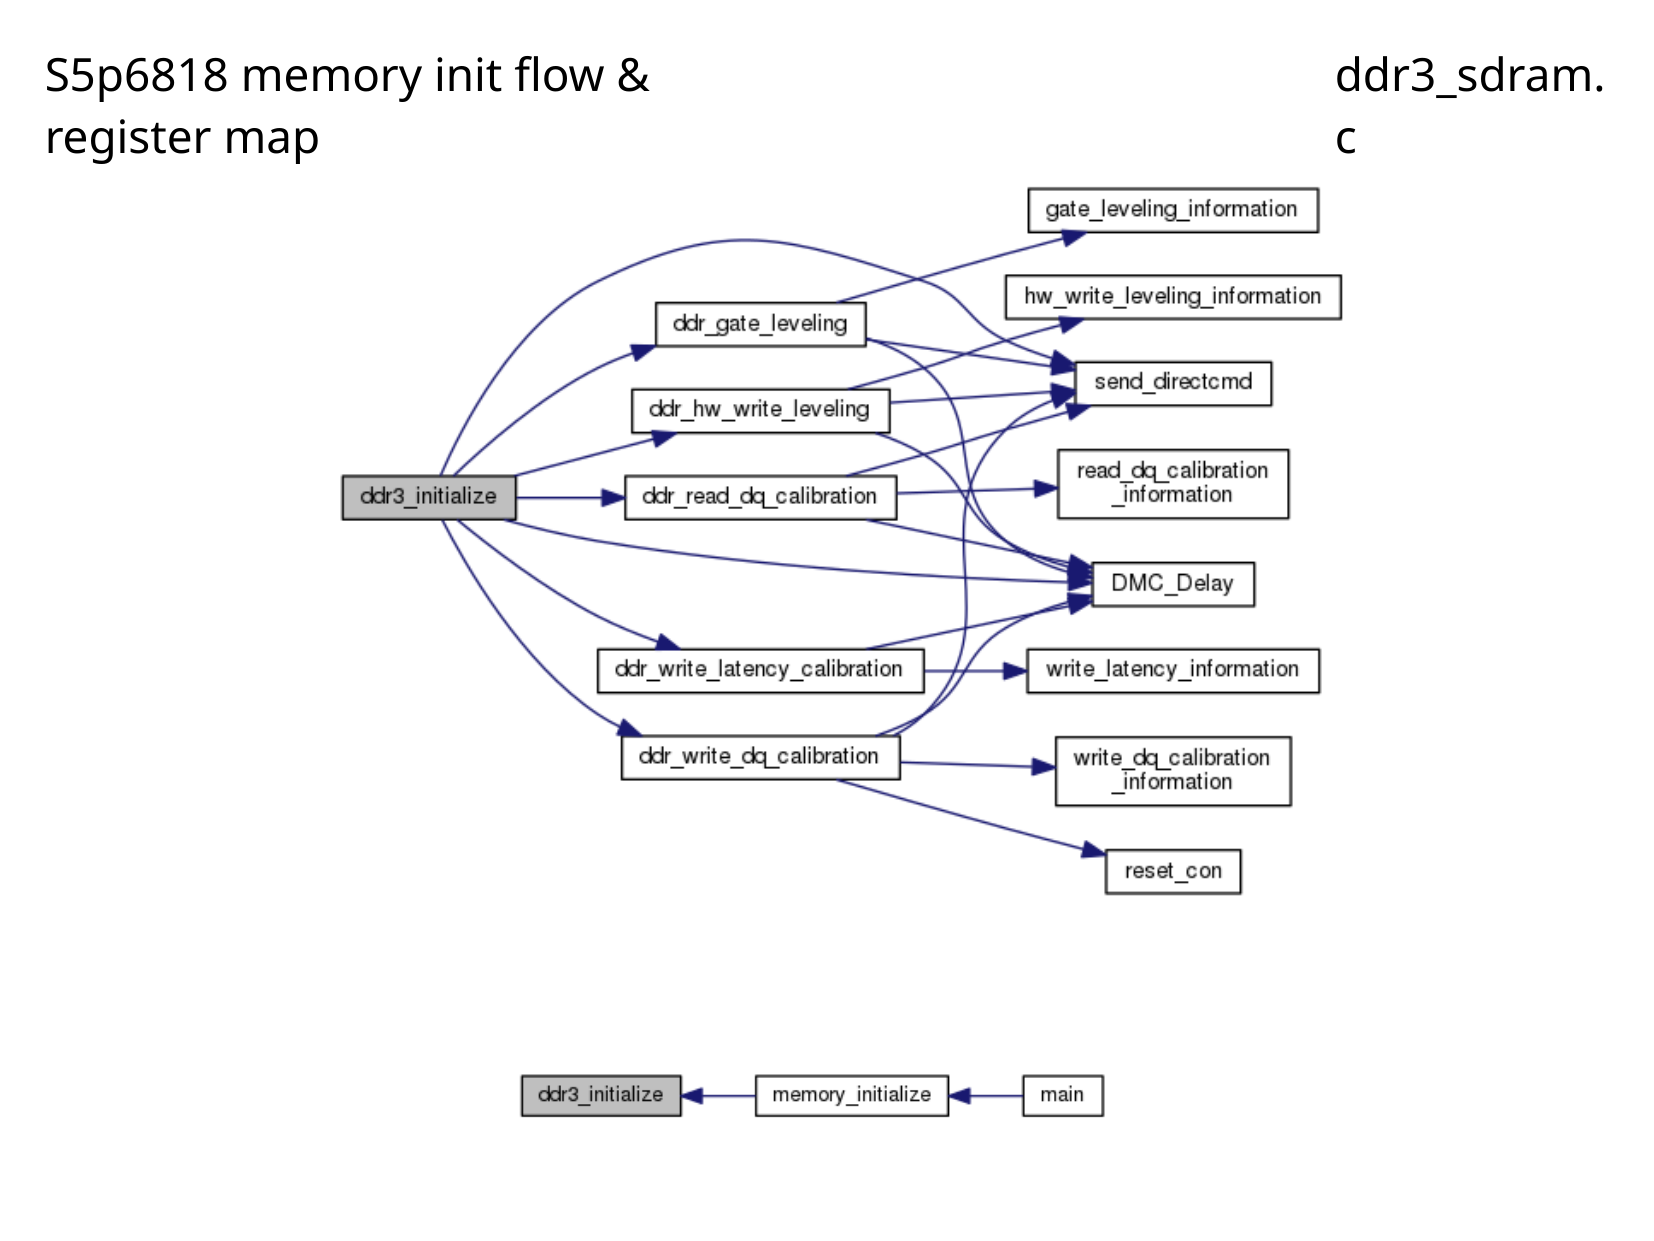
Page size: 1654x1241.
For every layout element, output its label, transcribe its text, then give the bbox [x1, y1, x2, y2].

picture [334, 179, 1351, 904]
picture [514, 1067, 1111, 1126]
text_box S5p6818 memory init flow & register map [30, 34, 721, 160]
text_box ddr3_sdram.c [1320, 34, 1636, 121]
